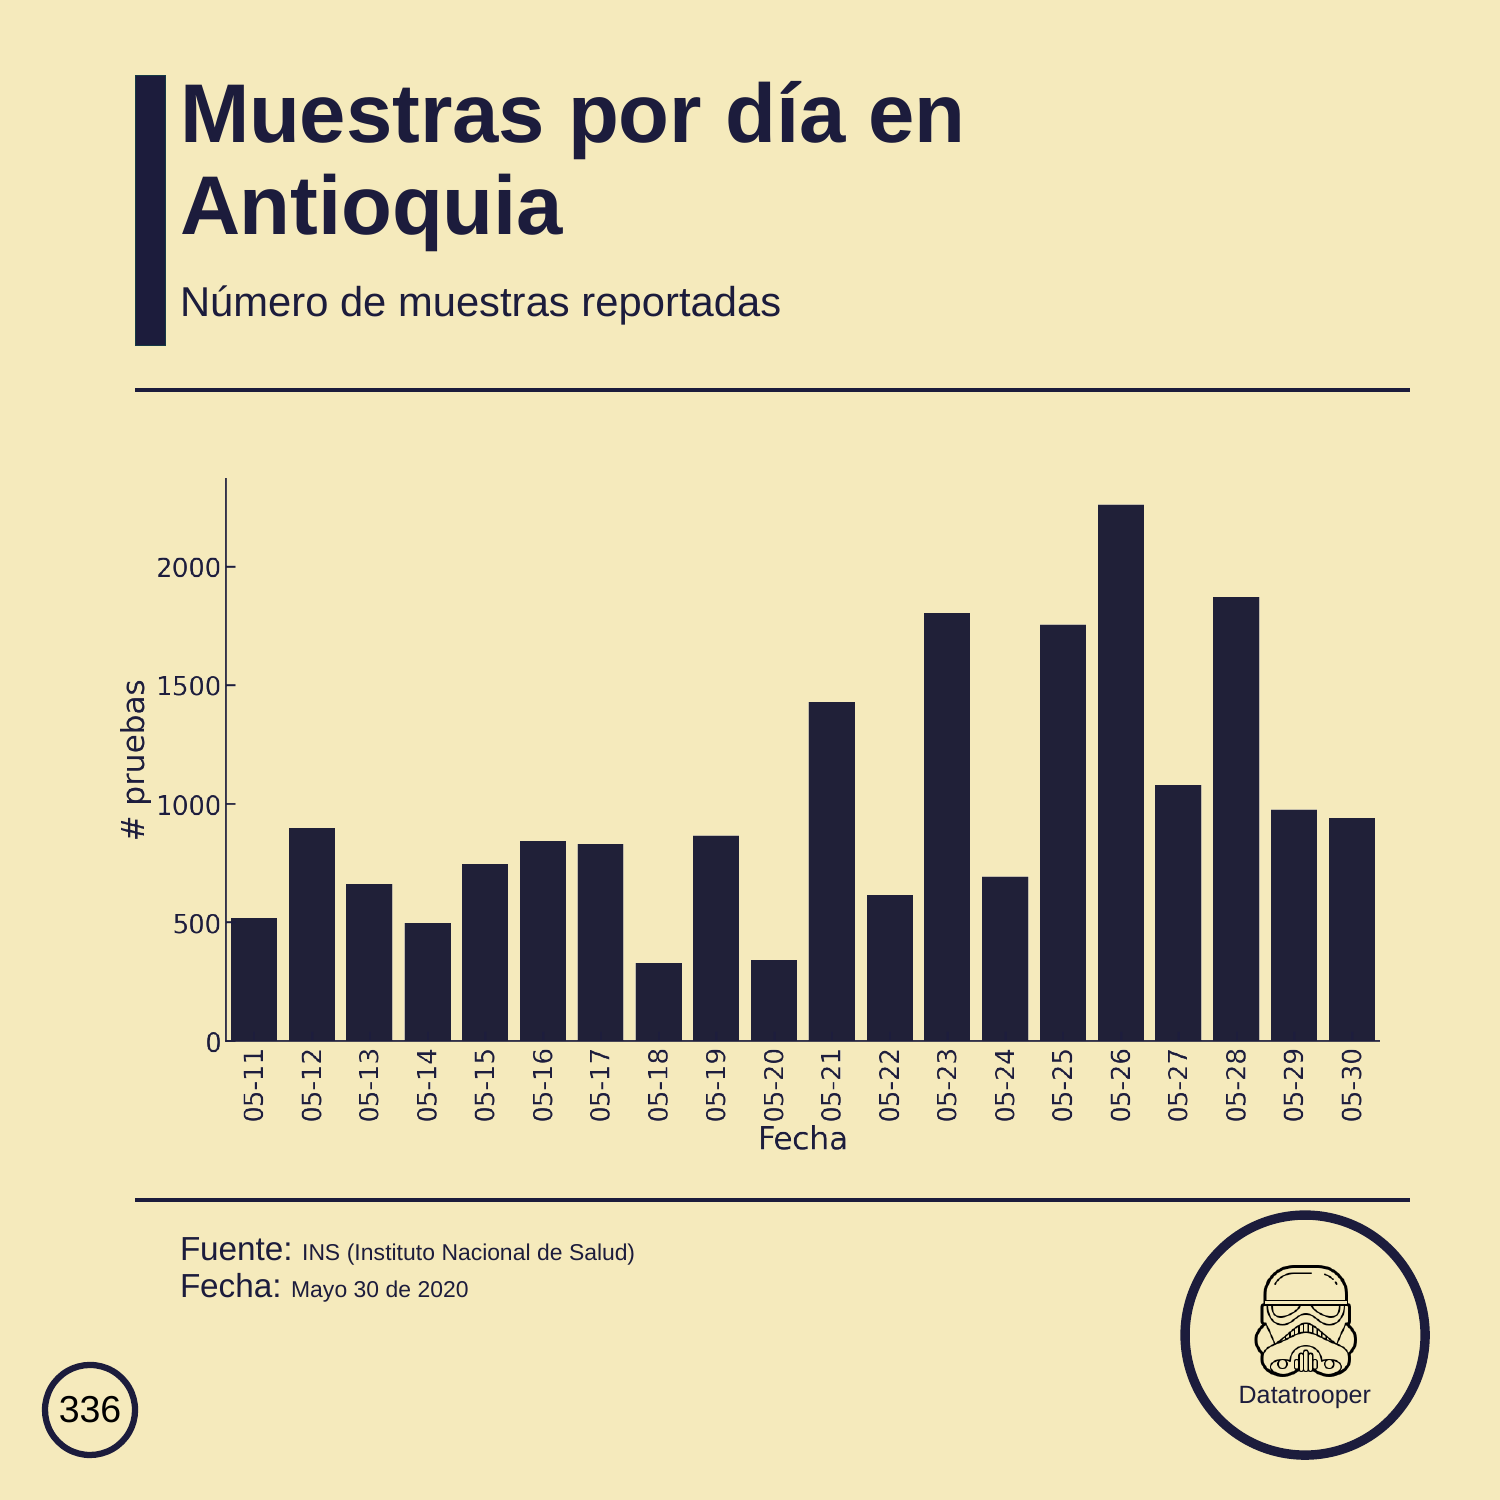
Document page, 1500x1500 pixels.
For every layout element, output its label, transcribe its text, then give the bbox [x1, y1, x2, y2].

text_box Datatrooper [1230, 1379, 1381, 1411]
text_box [1185, 1215, 1426, 1456]
title Fuente: INS (Instituto Nacional de Salud) Fecha: Mayo 30 de 2020 [180, 1202, 1201, 1342]
picture [120, 478, 1380, 1156]
text_box [135, 75, 166, 346]
title Número de muestras reportadas [180, 254, 1351, 350]
picture [1230, 1245, 1381, 1379]
title Muestras por día en Antioquia [180, 64, 1351, 254]
text_box 336 [45, 1364, 136, 1456]
title Fuente: INS (Instituto Nacional de Salud) Fecha: Mayo 30 de 2020 [180, 1193, 1201, 1198]
